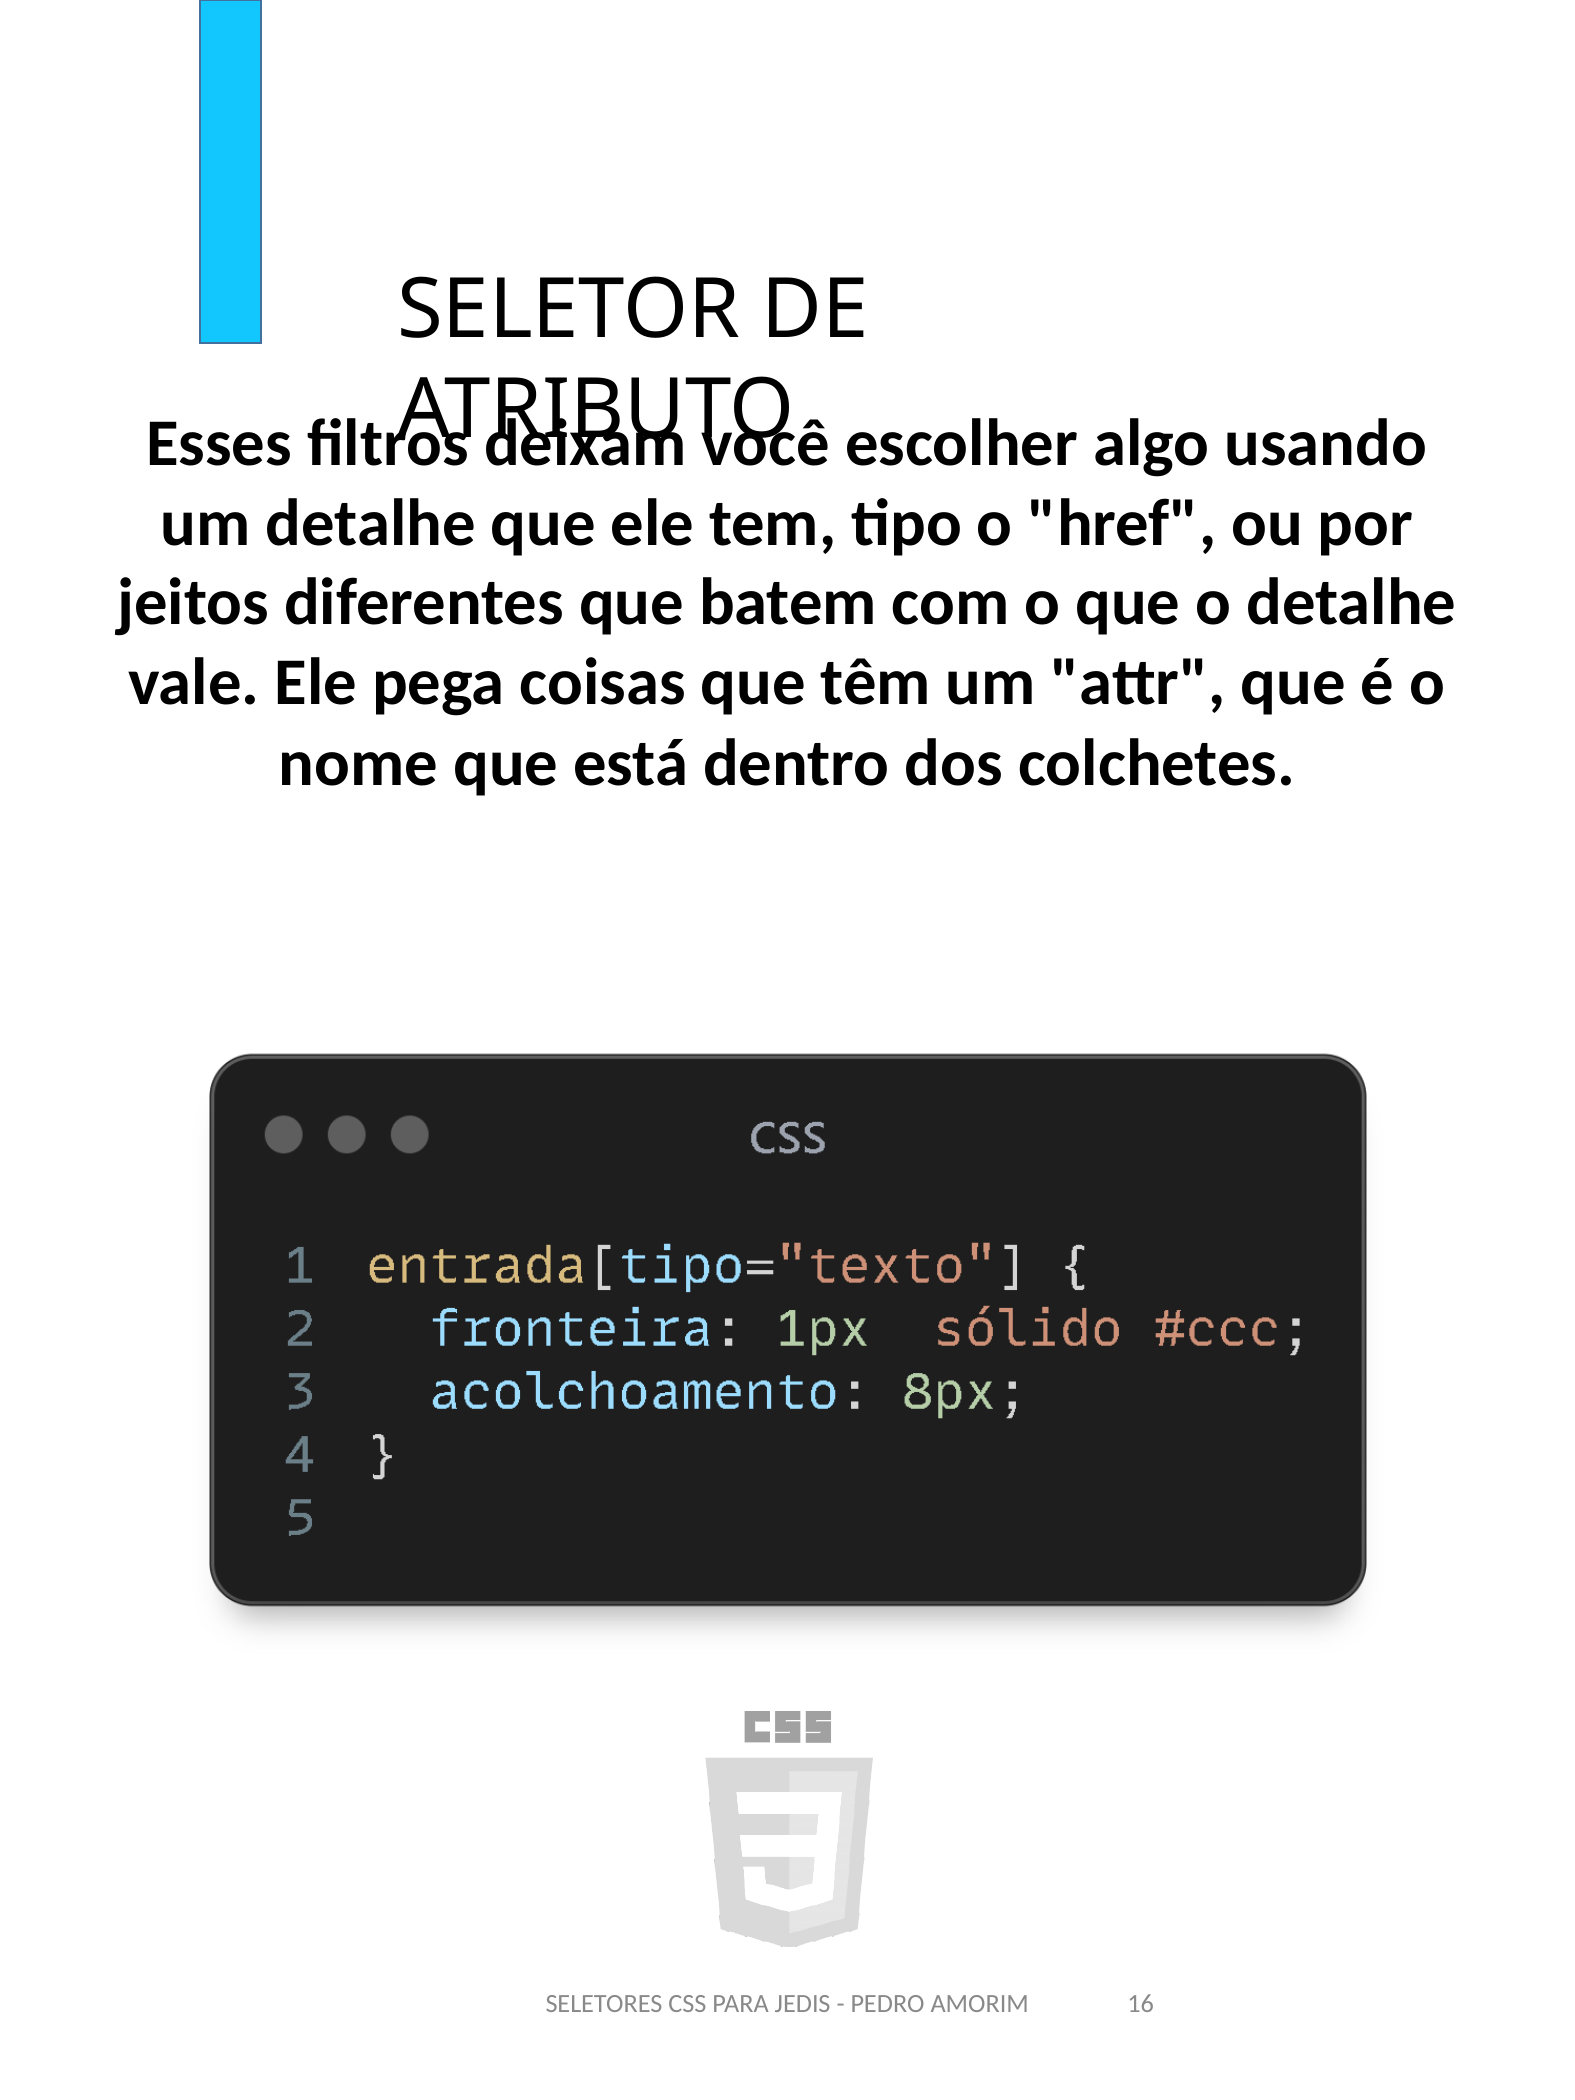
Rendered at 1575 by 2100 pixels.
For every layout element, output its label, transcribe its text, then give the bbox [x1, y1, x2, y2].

text_box SELETORES CSS PARA JEDIS - PEDRO AMORIM [521, 1946, 1054, 2059]
text_box Esses filtros deixam você escolher algo usando um detalhe que ele tem, tipo o "href", ou por jeitos diferentes que batem com o que o detalhe vale. Ele pega coisas que têm um "attr", que é o nome que está dentro dos colchetes. [87, 391, 1488, 806]
text_box [200, 0, 261, 343]
text_box SELETOR DE ATRIBUTO [382, 247, 1193, 364]
picture [0, 857, 1575, 1947]
text_box 16 [1112, 1946, 1467, 2059]
